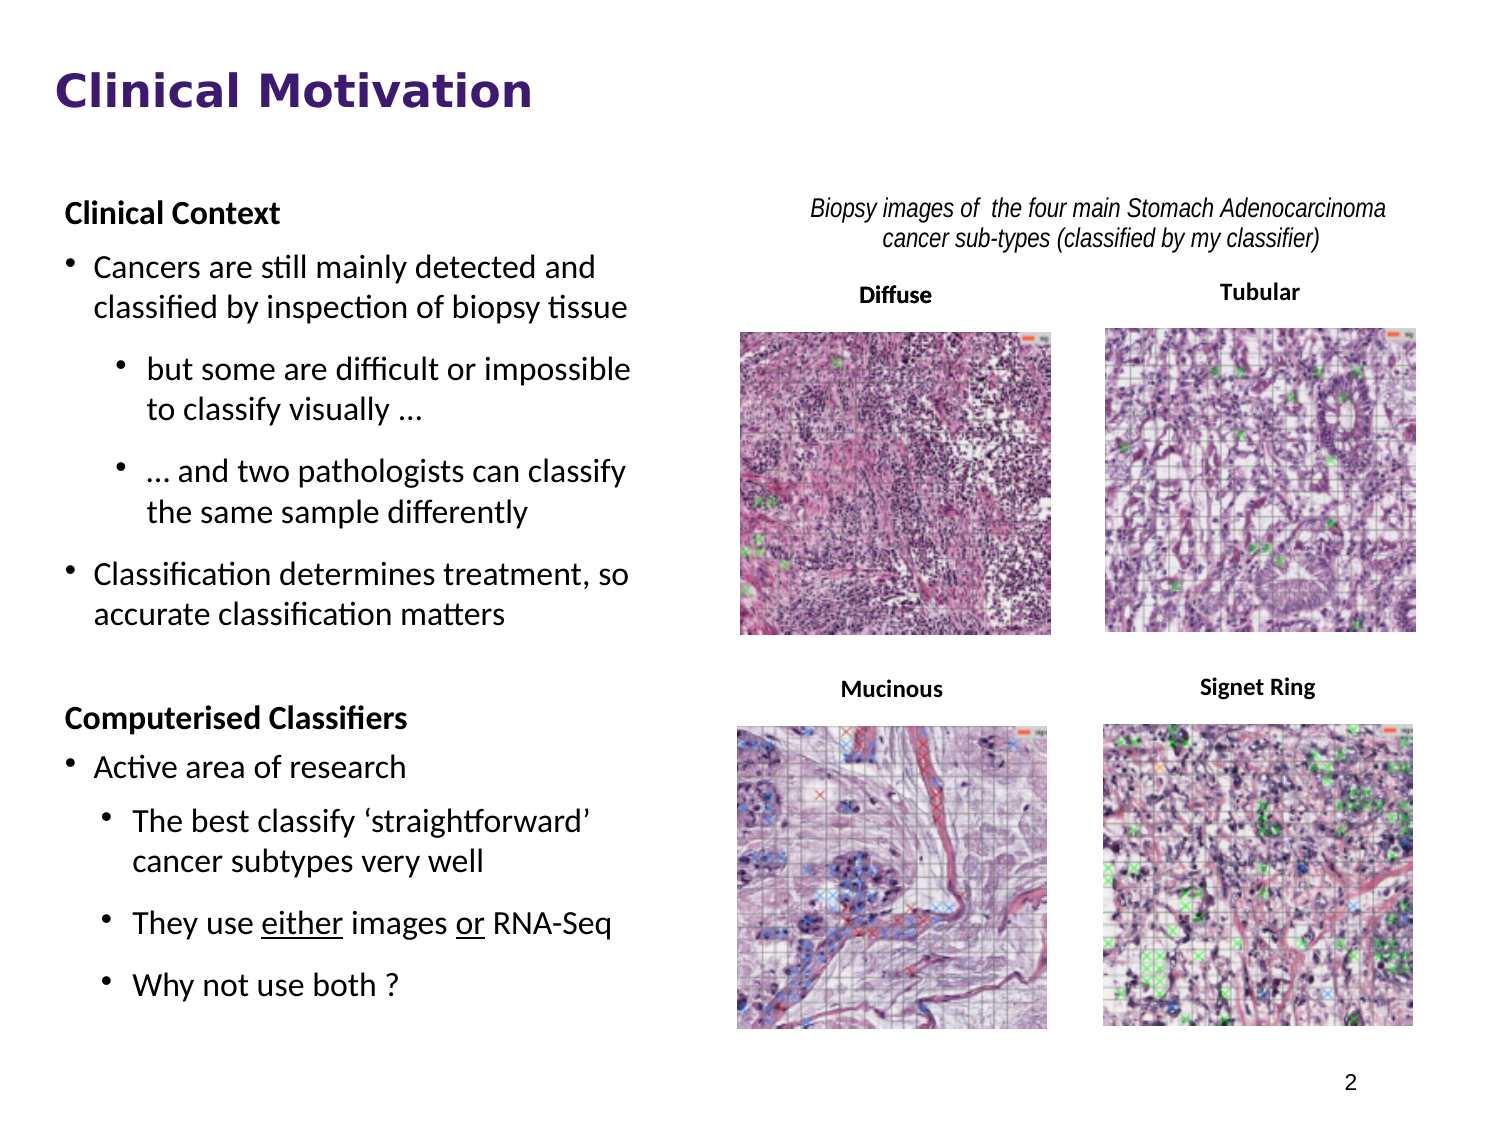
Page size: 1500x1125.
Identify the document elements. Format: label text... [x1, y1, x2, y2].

picture [740, 332, 1051, 635]
text_box Signet Ring [1151, 665, 1365, 714]
picture [1103, 724, 1413, 1026]
text_box Diffuse [789, 273, 1003, 322]
picture [737, 726, 1047, 1029]
text_box Tubular [1153, 270, 1368, 319]
text_box Biopsy images of the four main Stomach Adenocarcinoma cancer sub-types (classified by my classifier) [735, 185, 1467, 226]
list Clinical Context Cancers are still mainly detected and classified by inspection of biopsy tissue but some are difficult or impossible to classify visually ... … and two pathologists can classify the same sample differently Classification determines treatment, so accurate classification matters Computerised Classifiers Active area of research The best classify ‘straightforward’ cancer subtypes very well They use either images or RNA-Seq Why not use both ? [64, 184, 665, 1014]
title Clinical Motivation [39, 29, 1063, 155]
text_box Mucinous [785, 667, 998, 716]
picture [1105, 328, 1416, 632]
